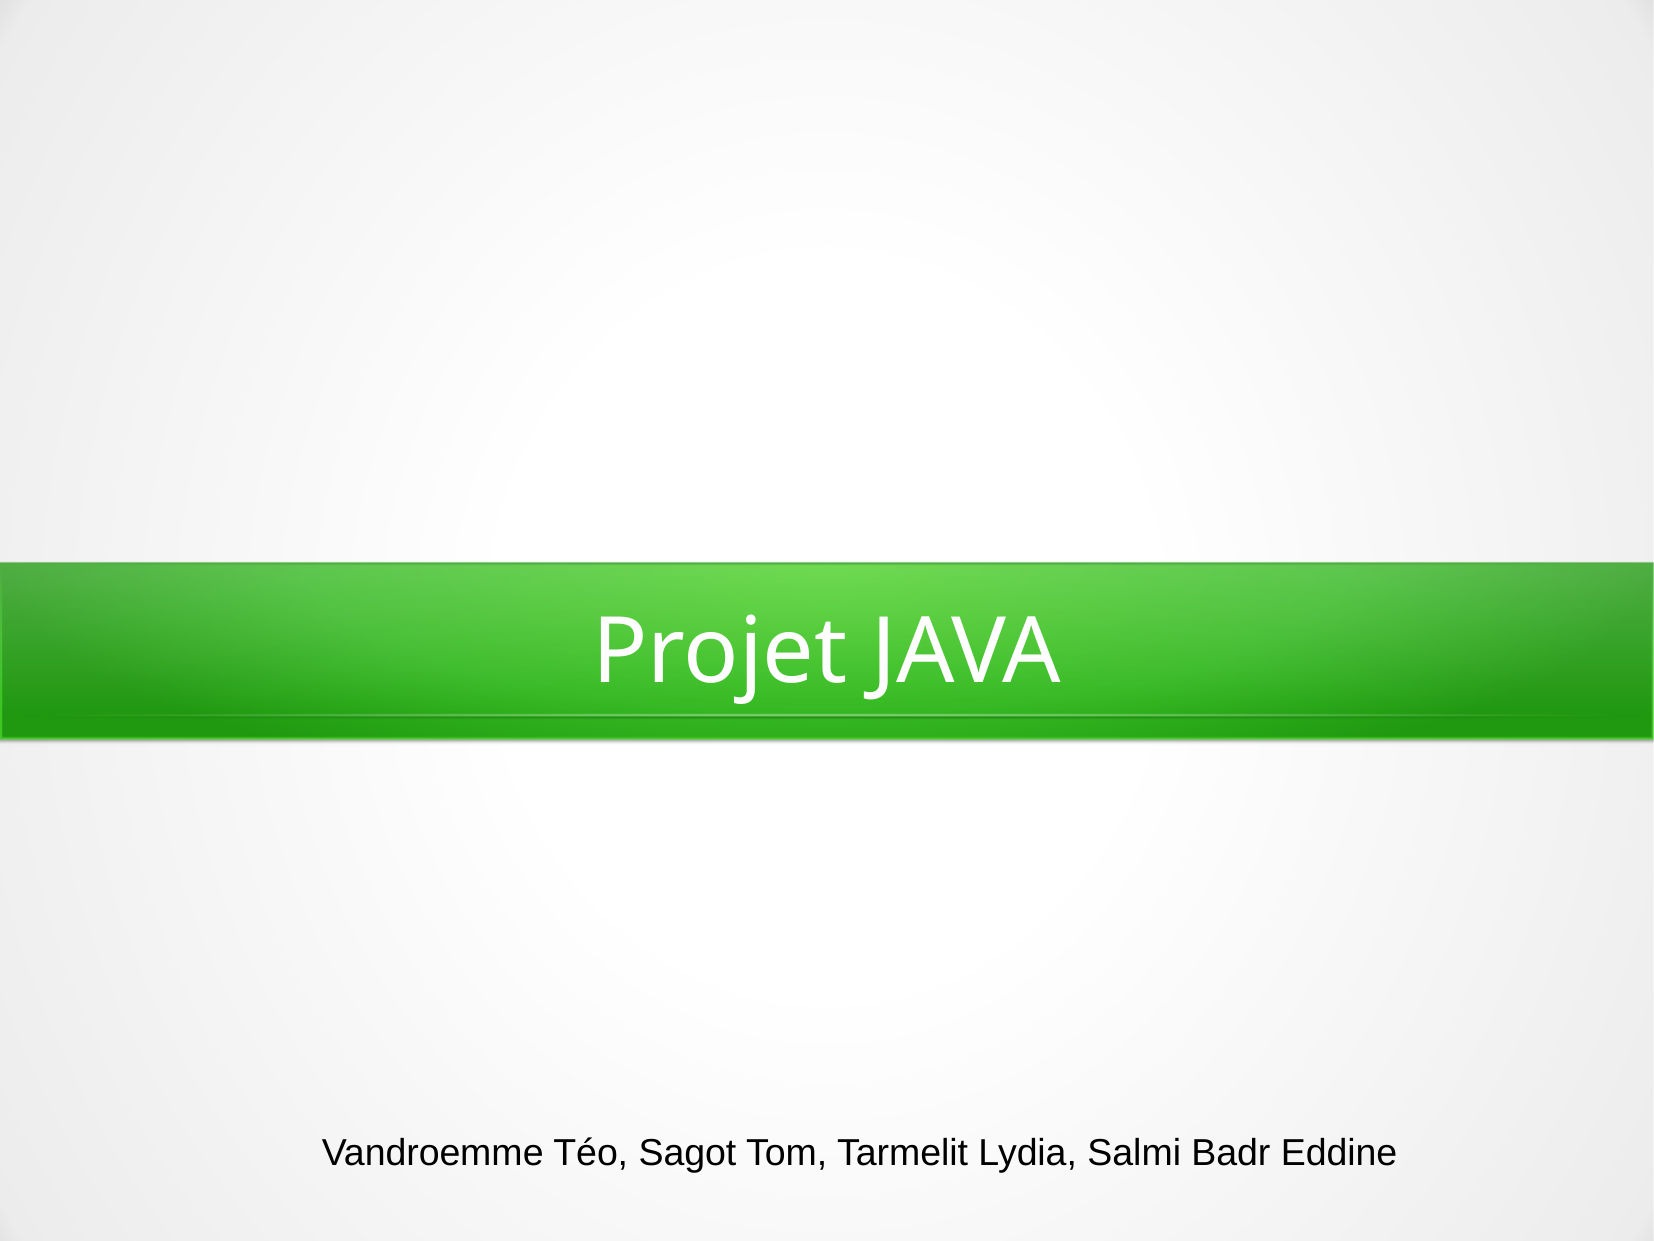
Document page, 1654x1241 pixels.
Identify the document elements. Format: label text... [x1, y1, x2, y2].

title Projet JAVA [82, 578, 1571, 715]
picture [0, 0, 1654, 1241]
text_box Vandroemme Téo, Sagot Tom, Tarmelit Lydia, Salmi Badr Eddine [307, 1124, 1418, 1182]
